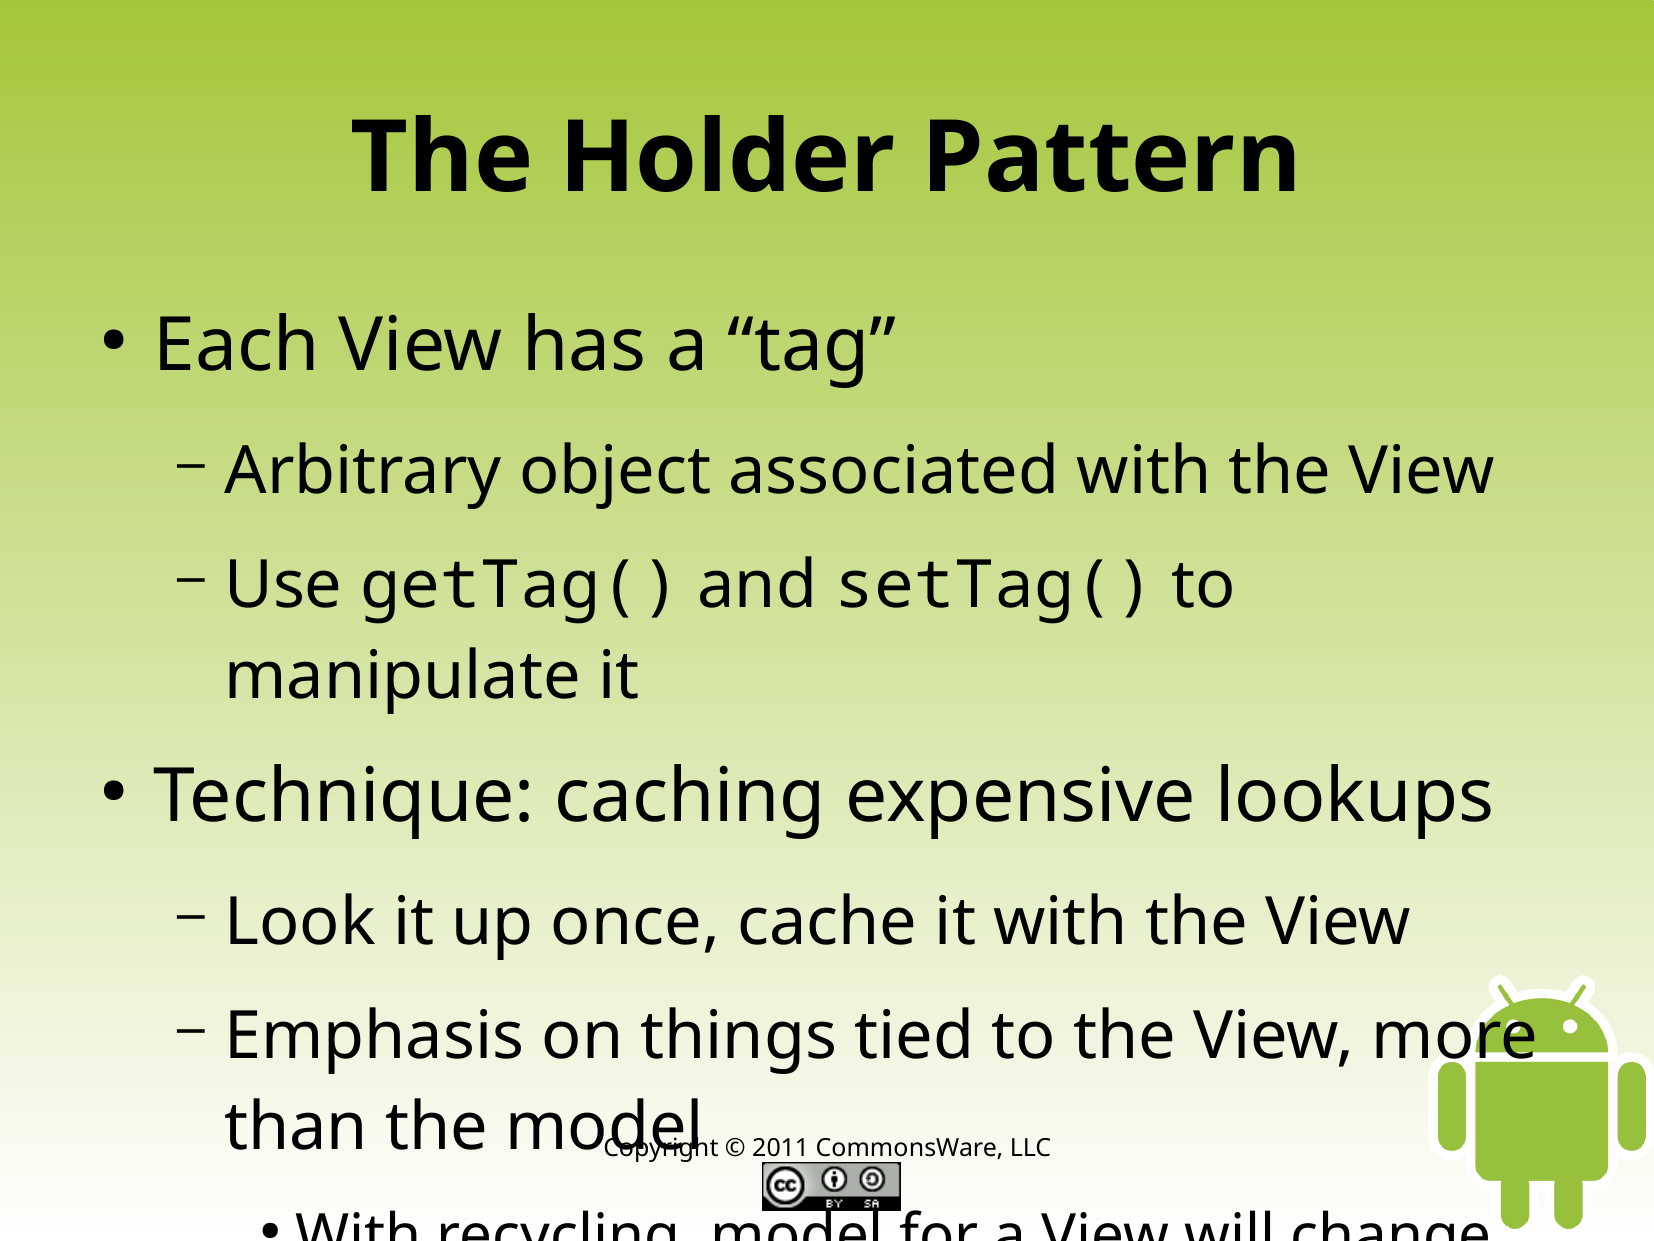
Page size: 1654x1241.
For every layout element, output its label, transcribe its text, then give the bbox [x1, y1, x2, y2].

picture [1428, 975, 1654, 1238]
picture [1467, 1227, 1483, 1236]
picture [762, 1162, 901, 1211]
list Each View has a “tag” Arbitrary object associated with the View Use getTag() and setTag() to manipulate it Technique: caching expensive lookups Look it up once, cache it with the View Emphasis on things tied to the View, more than the model With recycling, model for a View will change [82, 290, 1571, 1107]
picture [1432, 1227, 1449, 1238]
title The Holder Pattern [82, 49, 1571, 257]
